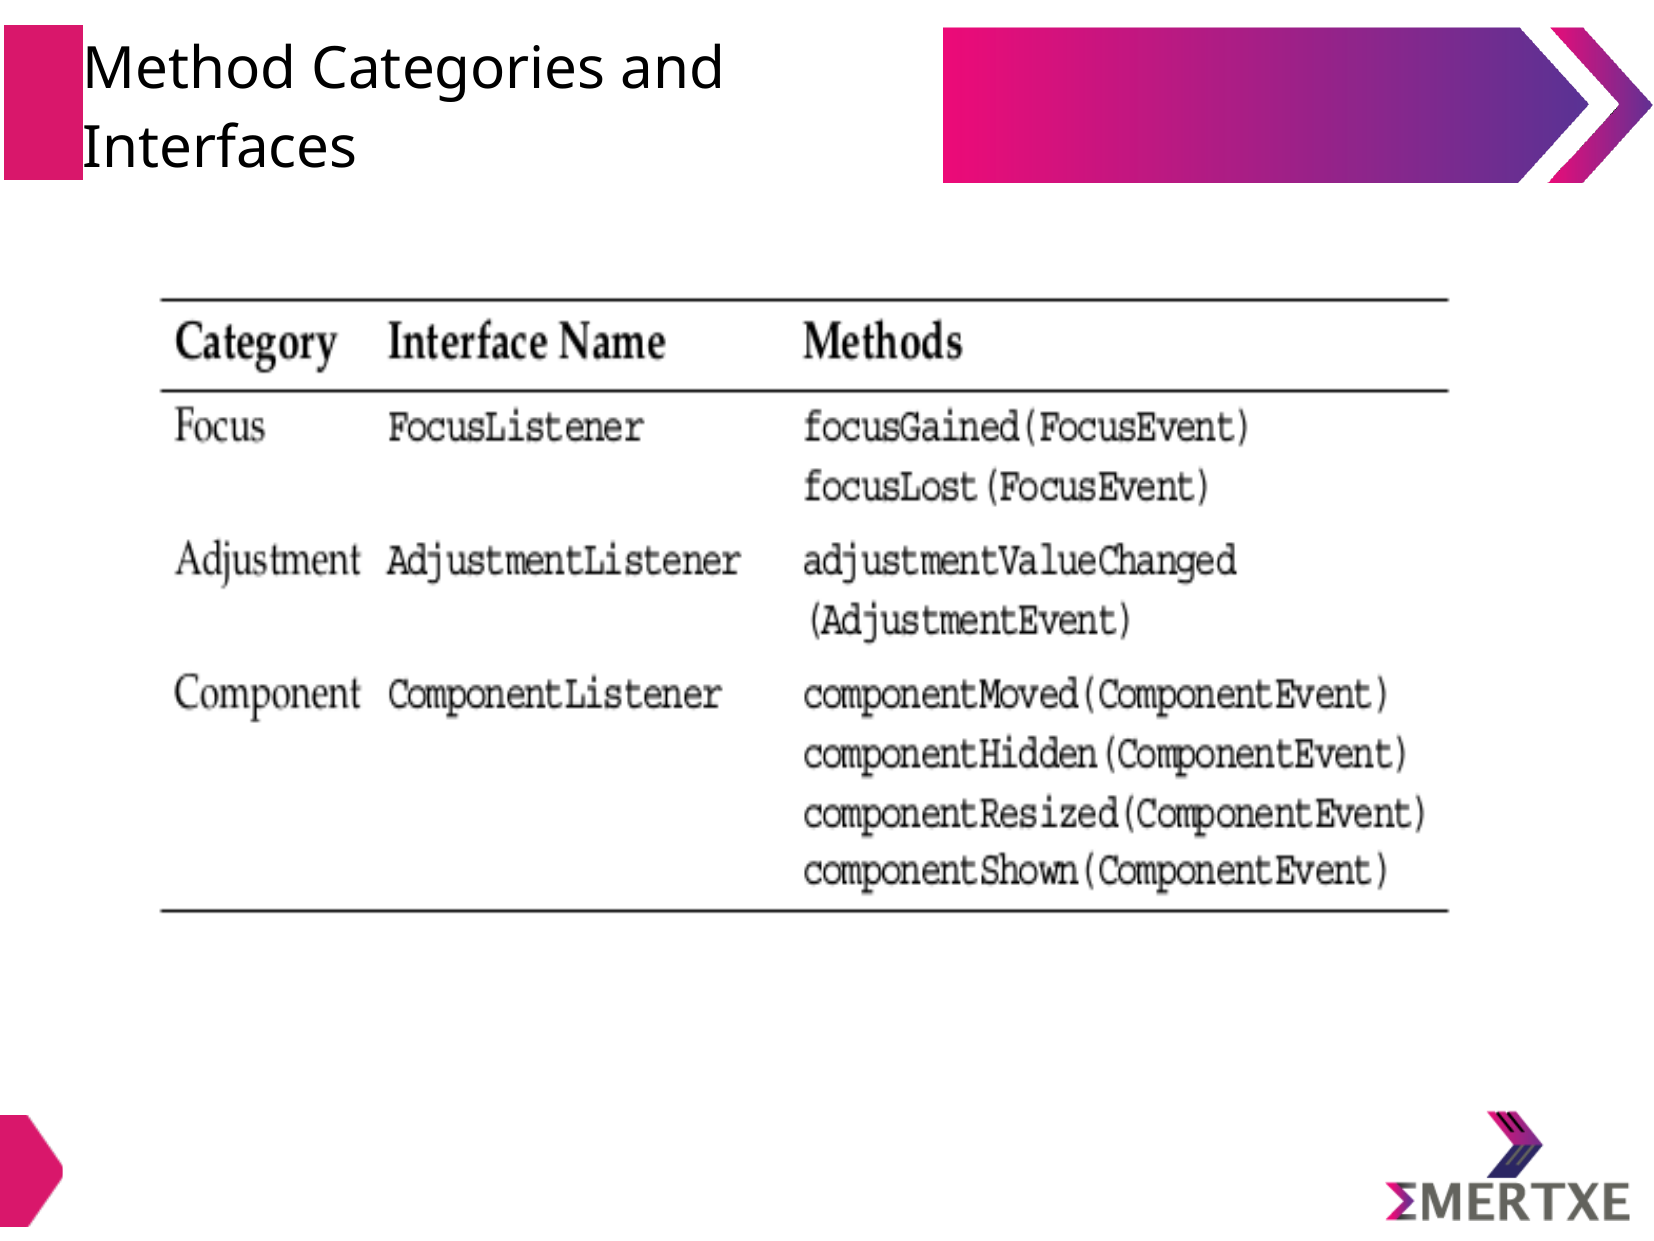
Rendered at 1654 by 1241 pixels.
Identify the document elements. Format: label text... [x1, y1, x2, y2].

picture [1385, 1107, 1631, 1221]
picture [1571, 27, 1653, 183]
title Method Categories and Interfaces [82, 2, 1571, 210]
picture [135, 254, 1471, 991]
